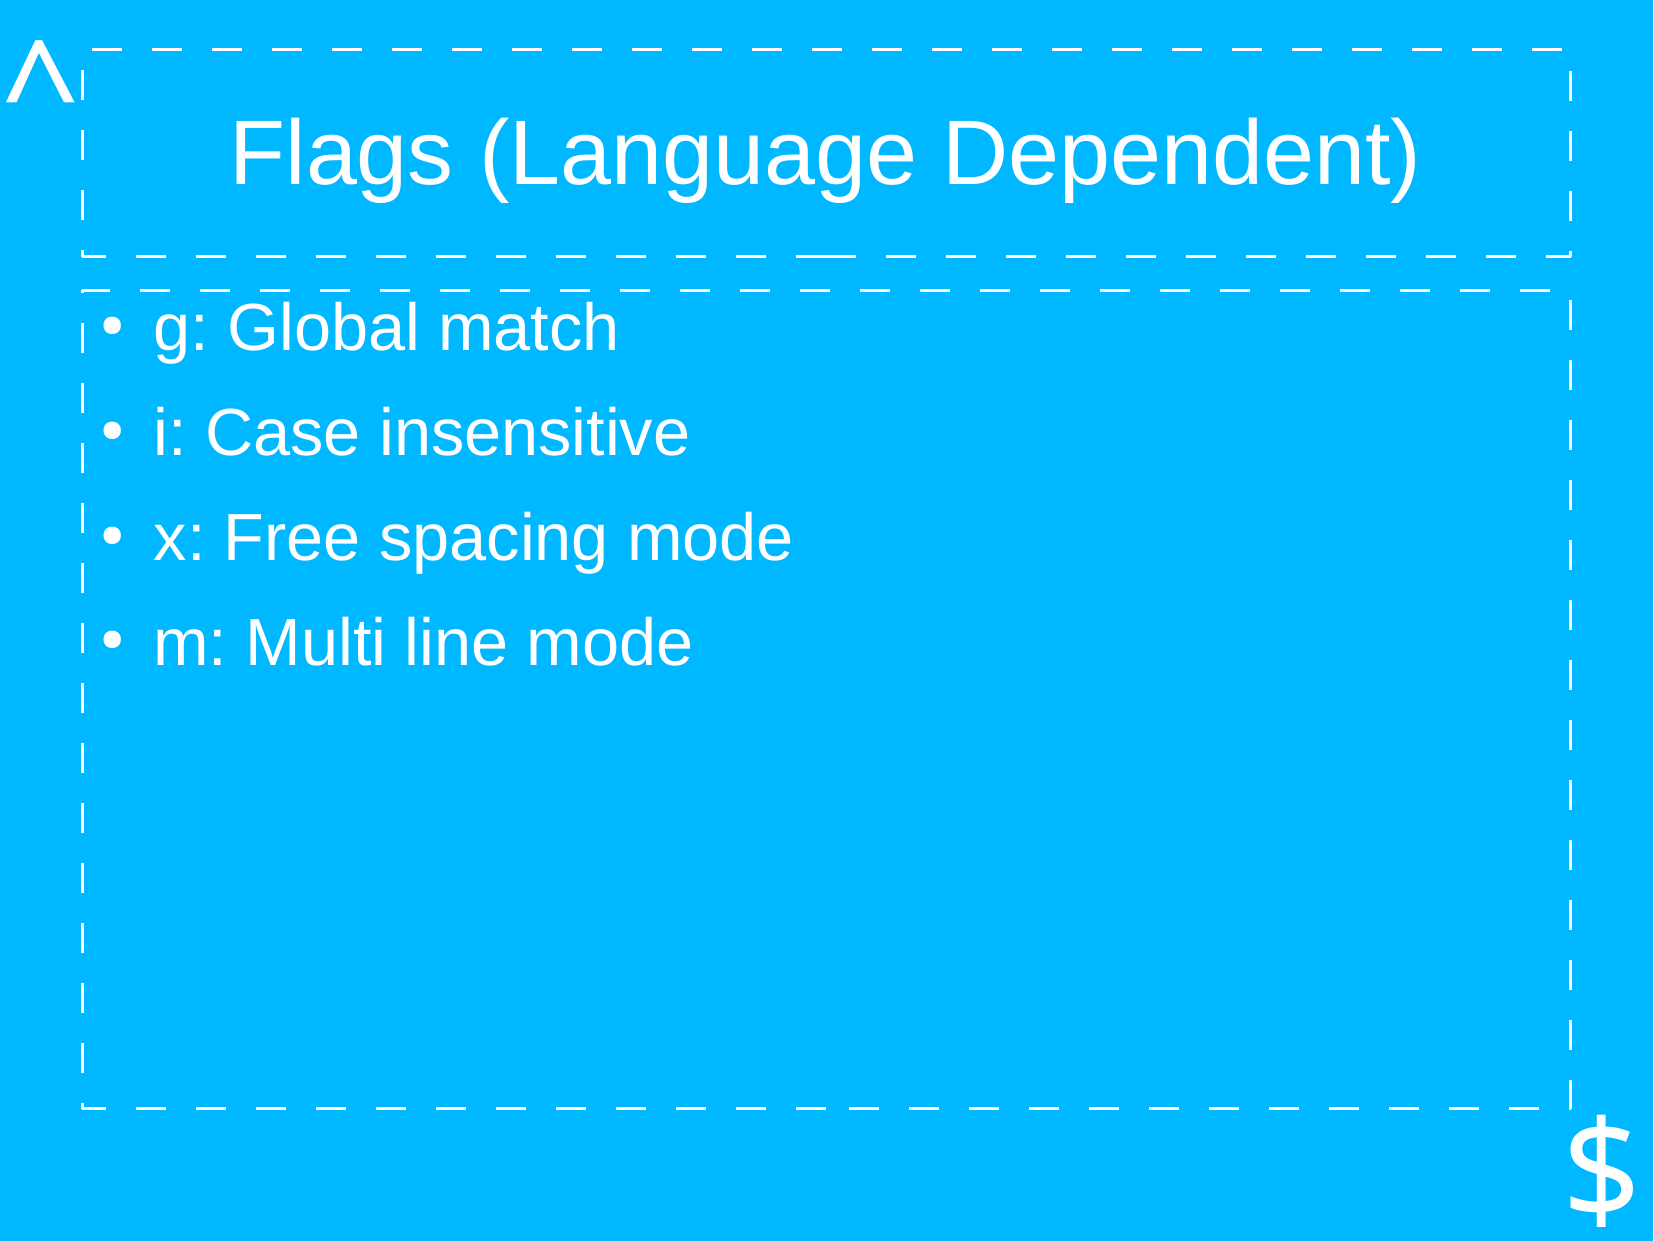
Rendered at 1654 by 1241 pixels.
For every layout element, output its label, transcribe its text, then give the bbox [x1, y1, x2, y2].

list g: Global match i: Case insensitive x: Free spacing mode m: Multi line mode [82, 290, 1571, 1109]
title Flags (Language Dependent) [82, 49, 1571, 257]
